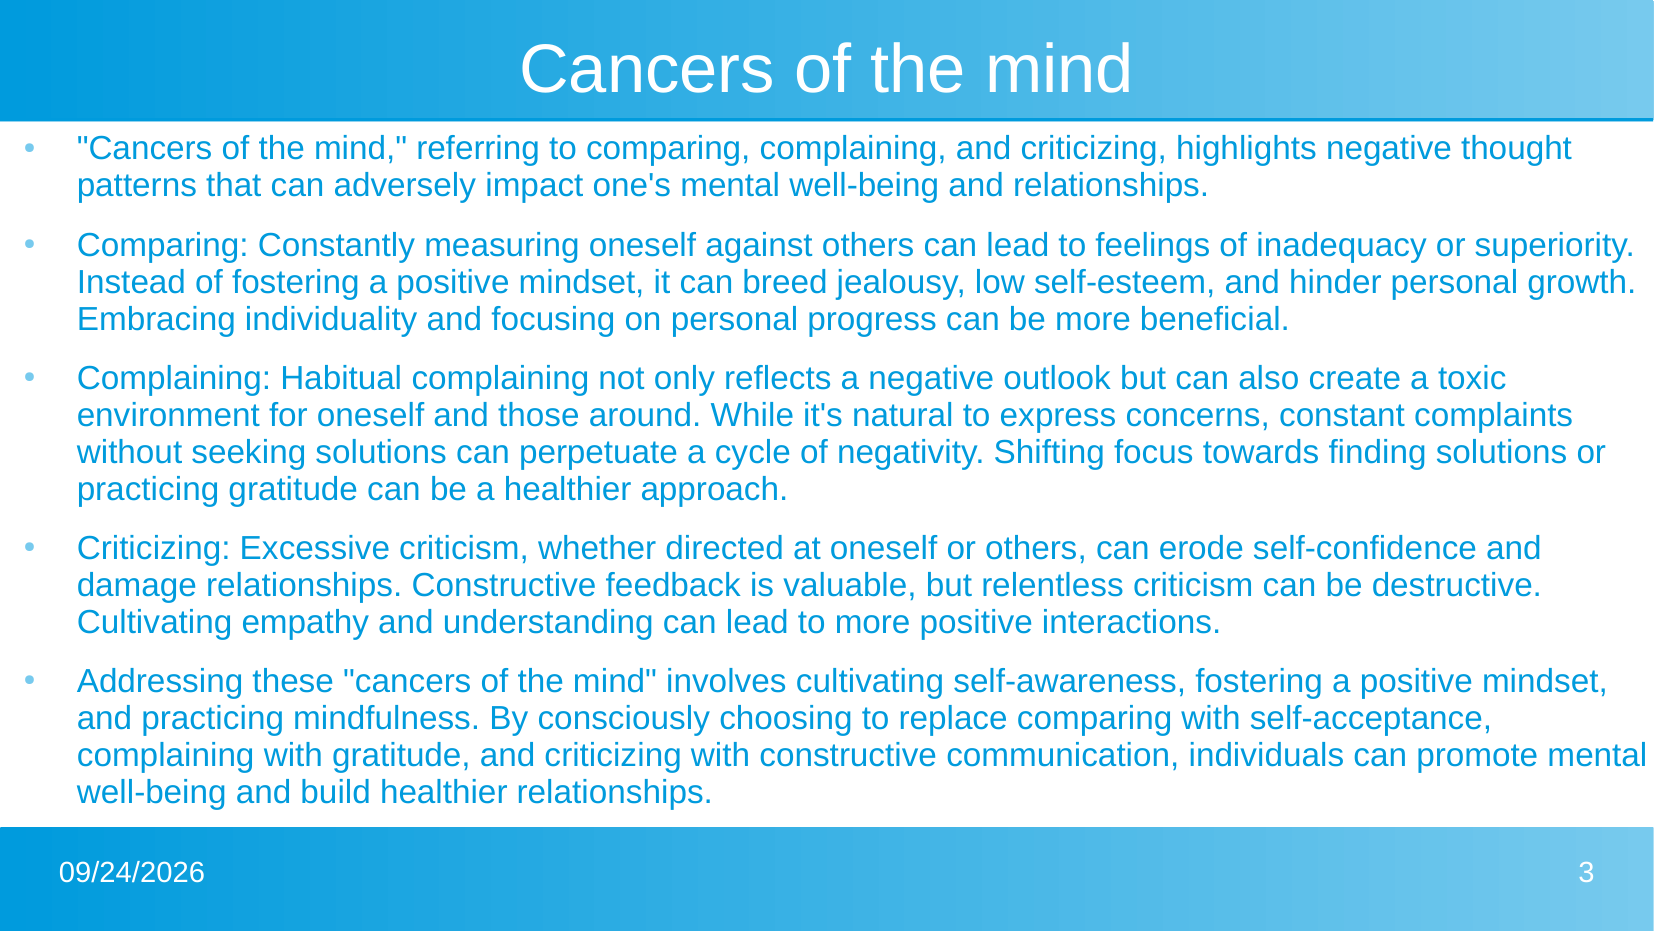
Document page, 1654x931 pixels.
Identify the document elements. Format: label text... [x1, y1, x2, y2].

title Cancers of the mind [59, 29, 1595, 108]
list "Cancers of the mind," referring to comparing, complaining, and criticizing, highlights negative thought patterns that can adversely impact one's mental well-being and relationships. Comparing: Constantly measuring oneself against others can lead to feelings of inadequacy or superiority. Instead of fostering a positive mindset, it can breed jealousy, low self-esteem, and hinder personal growth. Embracing individuality and focusing on personal progress can be more beneficial. Complaining: Habitual complaining not only reflects a negative outlook but can also create a toxic environment for oneself and those around. While it's natural to express concerns, constant complaints without seeking solutions can perpetuate a cycle of negativity. Shifting focus towards finding solutions or practicing gratitude can be a healthier approach. Criticizing: Excessive criticism, whether directed at oneself or others, can erode self-confidence and damage relationships. Constructive feedback is valuable, but relentless criticism can be destructive. Cultivating empathy and understanding can lead to more positive interactions. Addressing these "cancers of the mind" involves cultivating self-awareness, fostering a positive mindset, and practicing mindfulness. By consciously choosing to replace comparing with self-acceptance, complaining with gratitude, and criticizing with constructive communication, individuals can promote mental well-being and build healthier relationships. [5, 129, 1651, 751]
